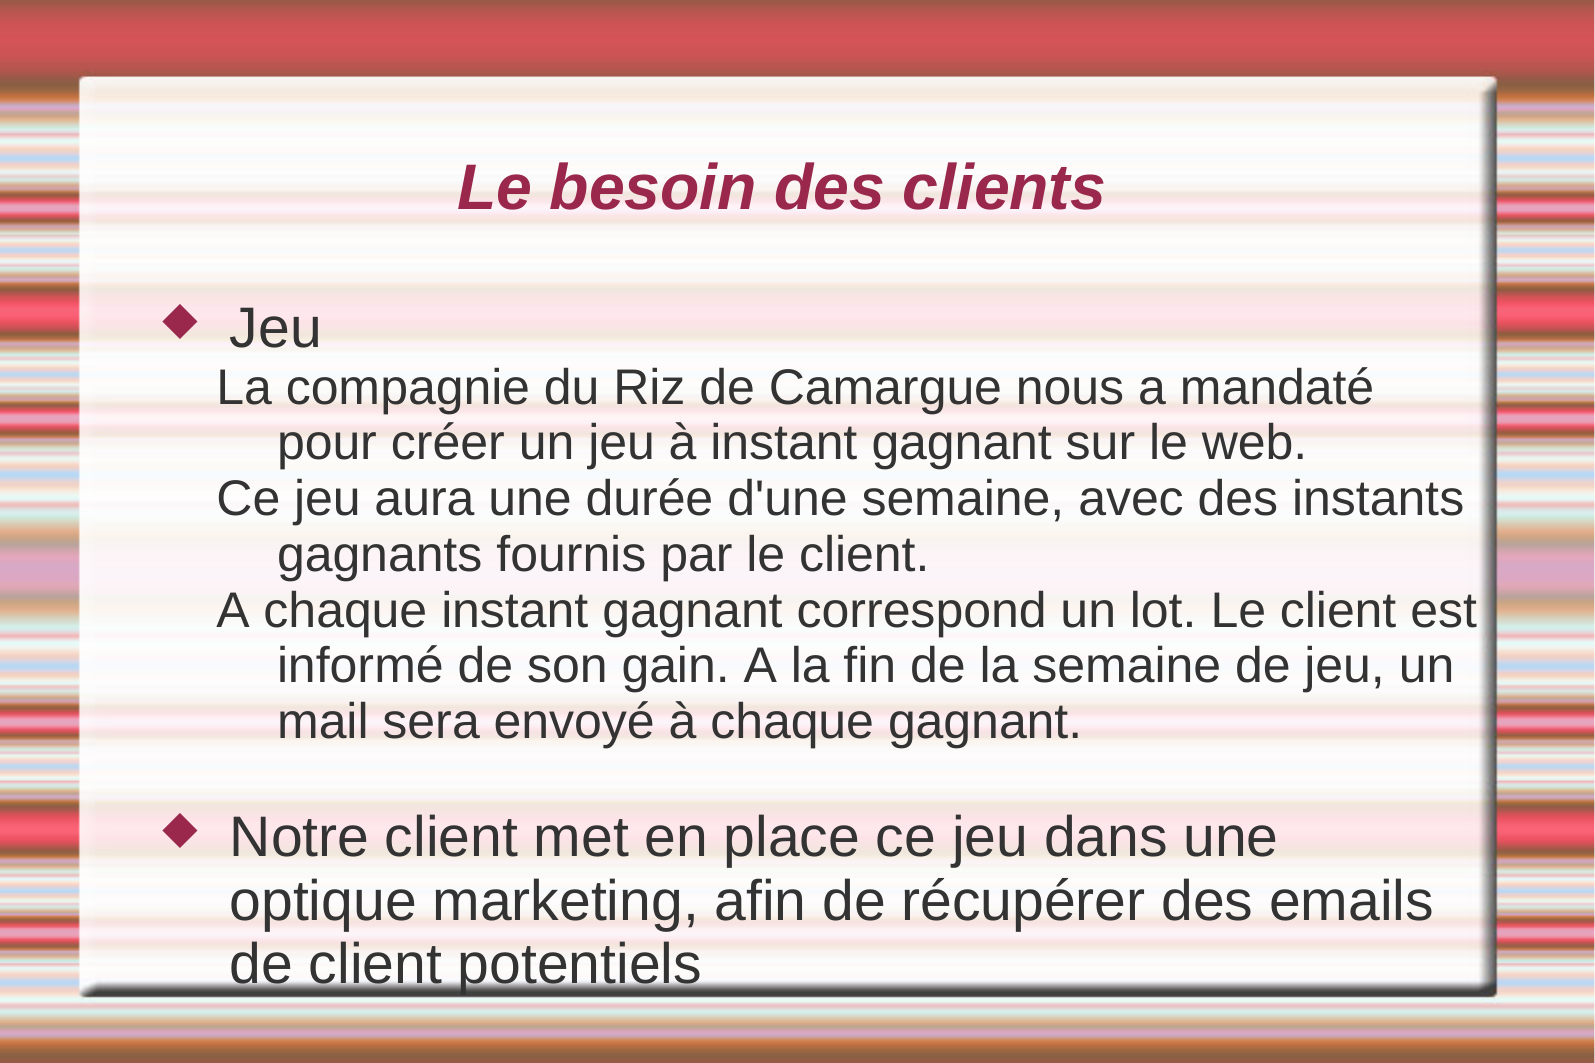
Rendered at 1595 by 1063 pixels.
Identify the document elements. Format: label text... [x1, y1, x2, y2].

list Jeu La compagnie du Riz de Camargue nous a mandaté pour créer un jeu à instant gagnant sur le web. Ce jeu aura une durée d'une semaine, avec des instants gagnants fournis par le client. A chaque instant gagnant correspond un lot. Le client est informé de son gain. A la fin de la semaine de jeu, un mail sera envoyé à chaque gagnant. Notre client met en place ce jeu dans une optique marketing, afin de récupérer des emails de client potentiels [147, 295, 1479, 995]
title Le besoin des clients [85, 98, 1479, 276]
picture [0, 0, 1595, 1063]
